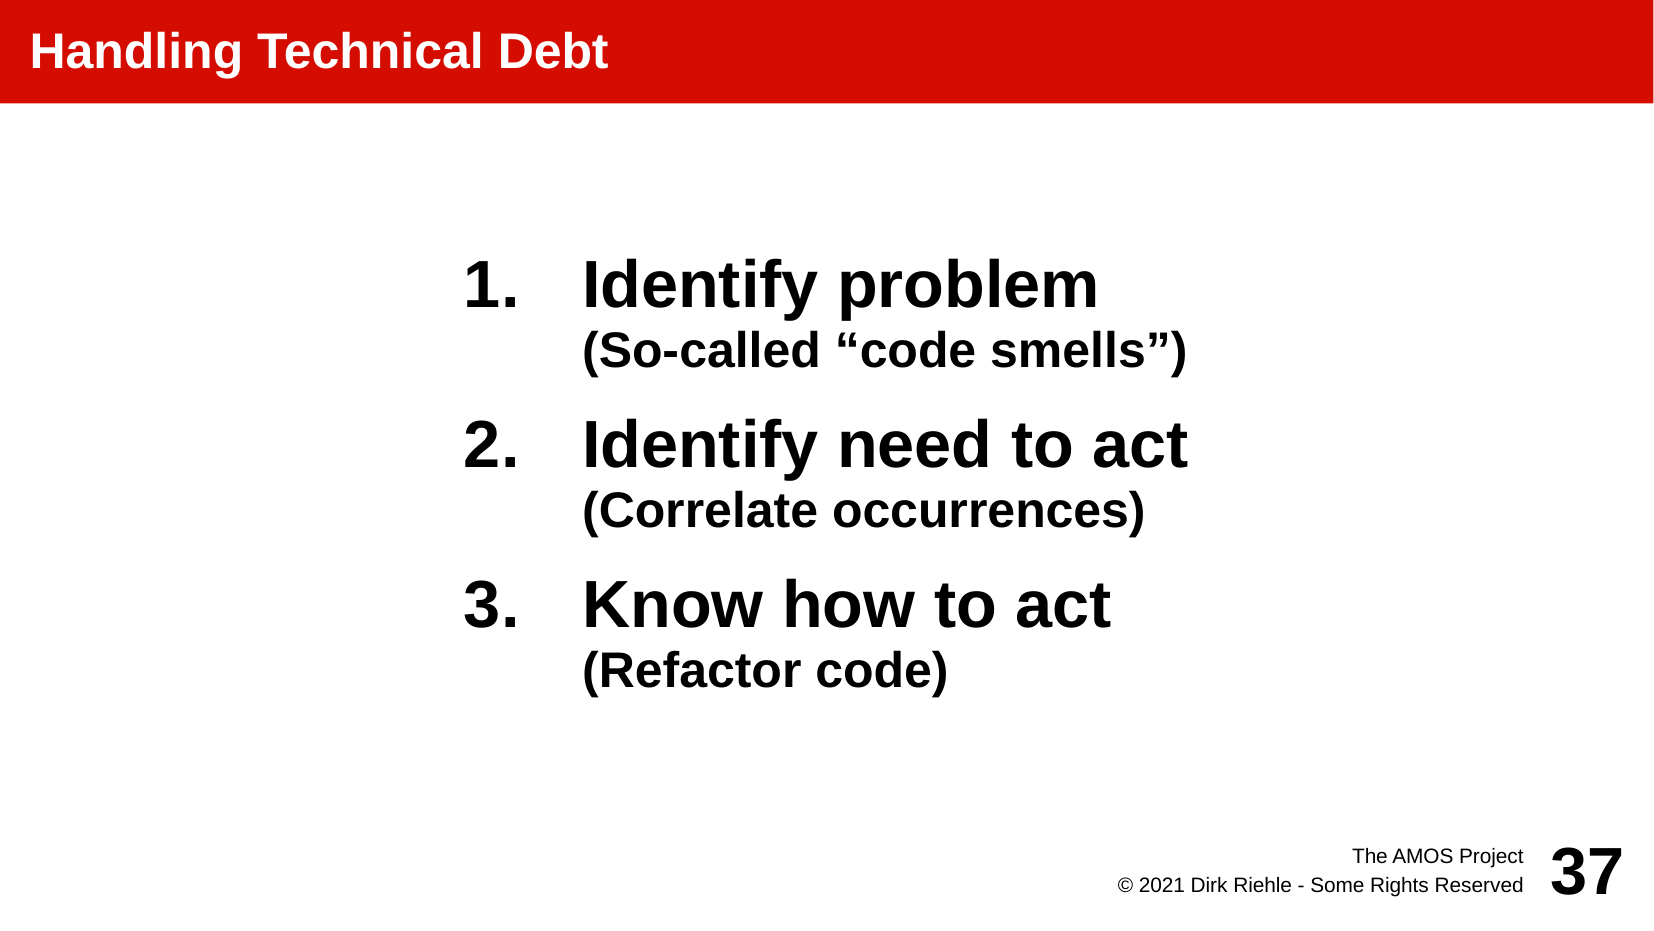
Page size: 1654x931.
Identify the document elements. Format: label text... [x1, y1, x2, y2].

title Handling Technical Debt [0, 0, 1654, 104]
subtitle Identify problem (So-called “code smells”) Identify need to act (Correlate occurrences) Know how to act (Refactor code) [29, 132, 1625, 813]
